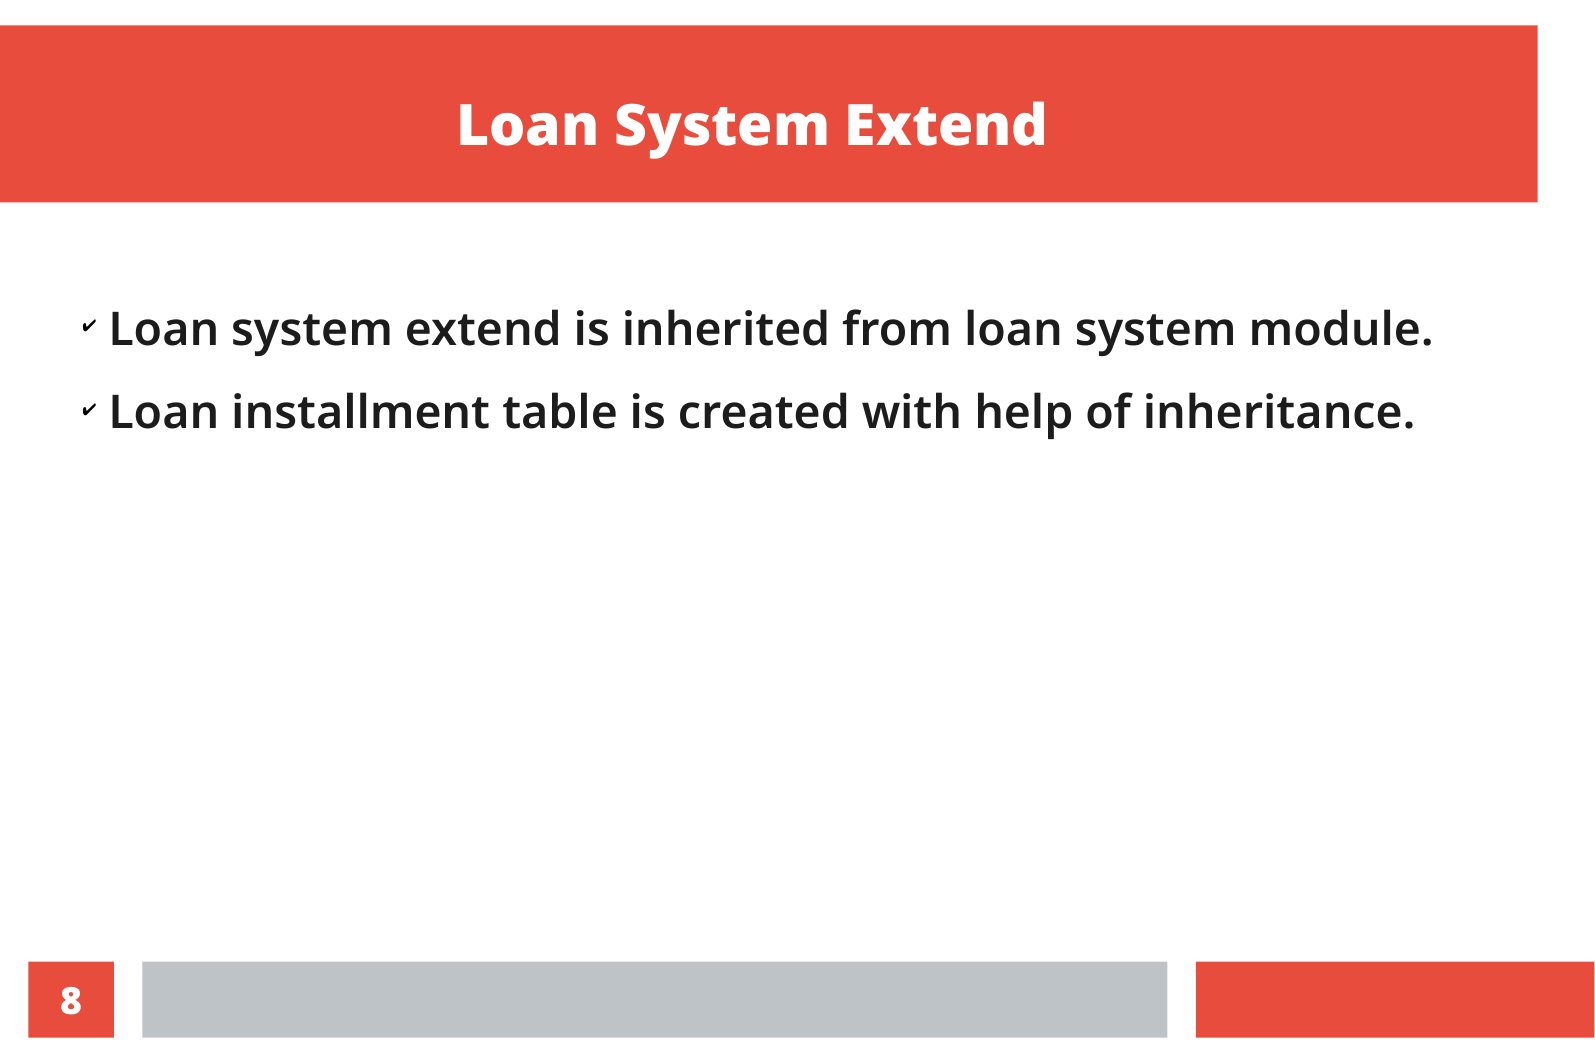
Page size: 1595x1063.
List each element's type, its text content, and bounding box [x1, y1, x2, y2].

title Loan System Extend [456, 35, 1595, 162]
list Loan system extend is inherited from loan system module. Loan installment table is created with help of inheritance. [82, 295, 1512, 934]
